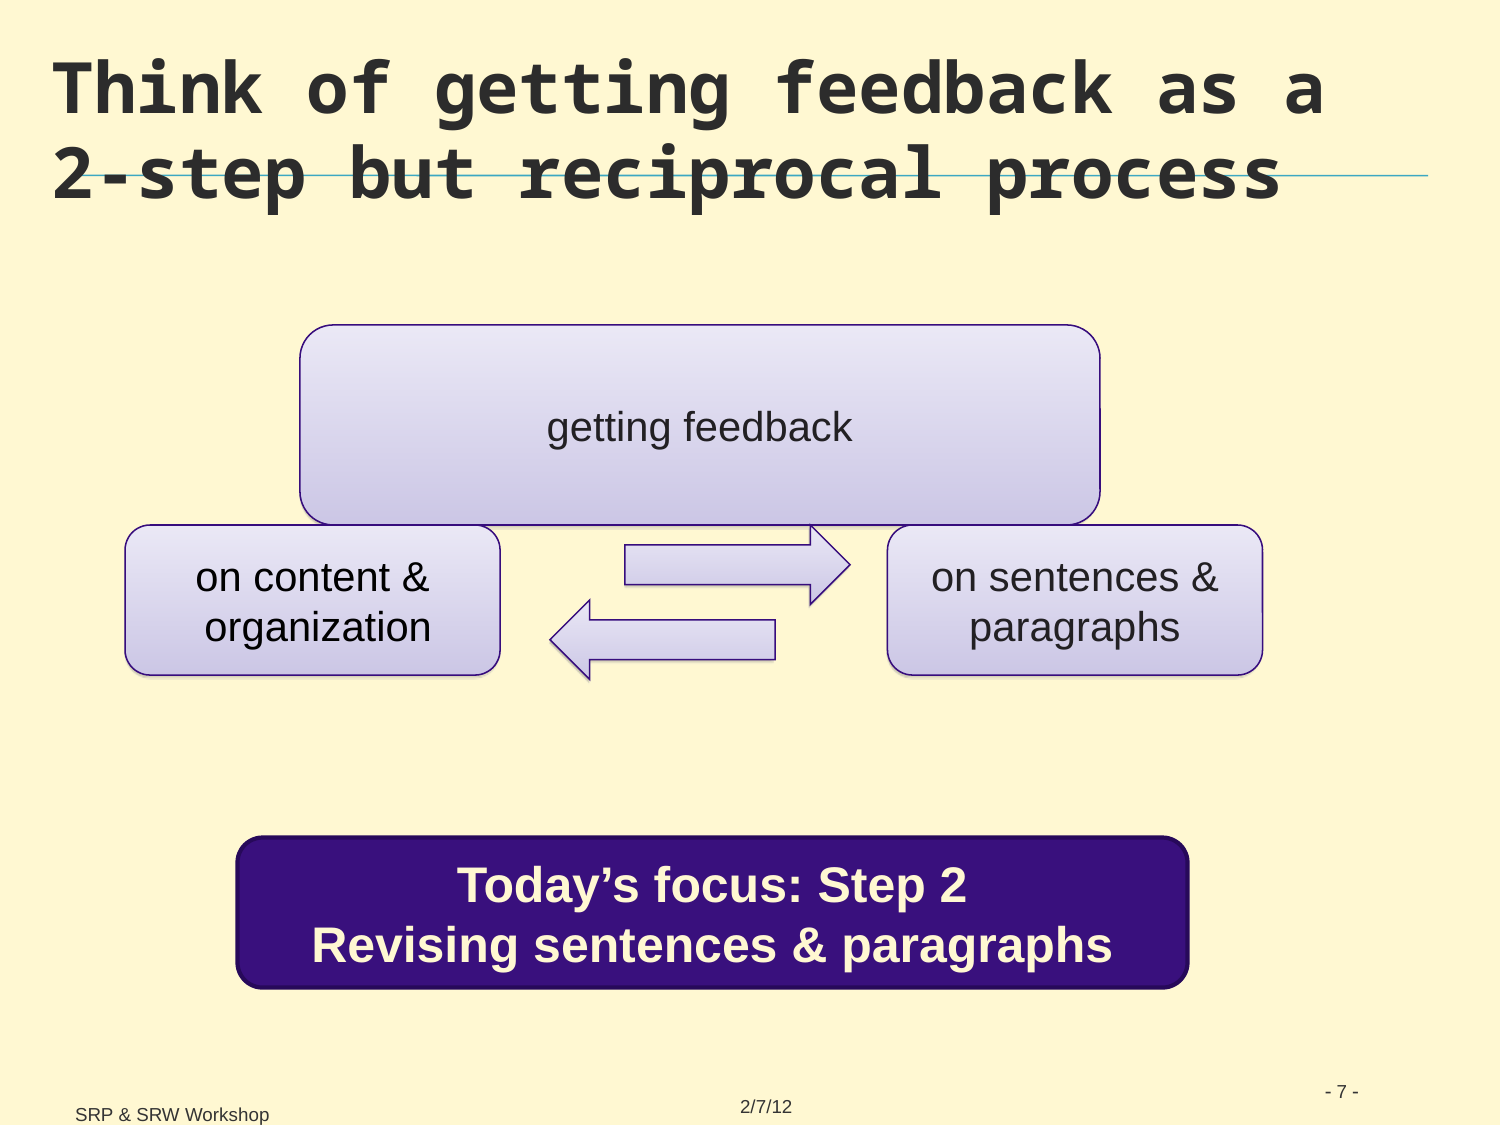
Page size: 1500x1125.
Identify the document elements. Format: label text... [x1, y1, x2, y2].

title Think of getting feedback as a 2-step but reciprocal process [37, 37, 1450, 179]
text_box   [1325, 1074, 1438, 1125]
text_box getting feedback [299, 324, 1101, 526]
text_box on sentences & paragraphs [887, 525, 1263, 676]
text_box on content & organization [125, 525, 501, 676]
text_box Today’s focus: Step 2 Revising sentences & paragraphs [237, 837, 1188, 988]
text_box [624, 524, 851, 605]
text_box [549, 599, 776, 680]
